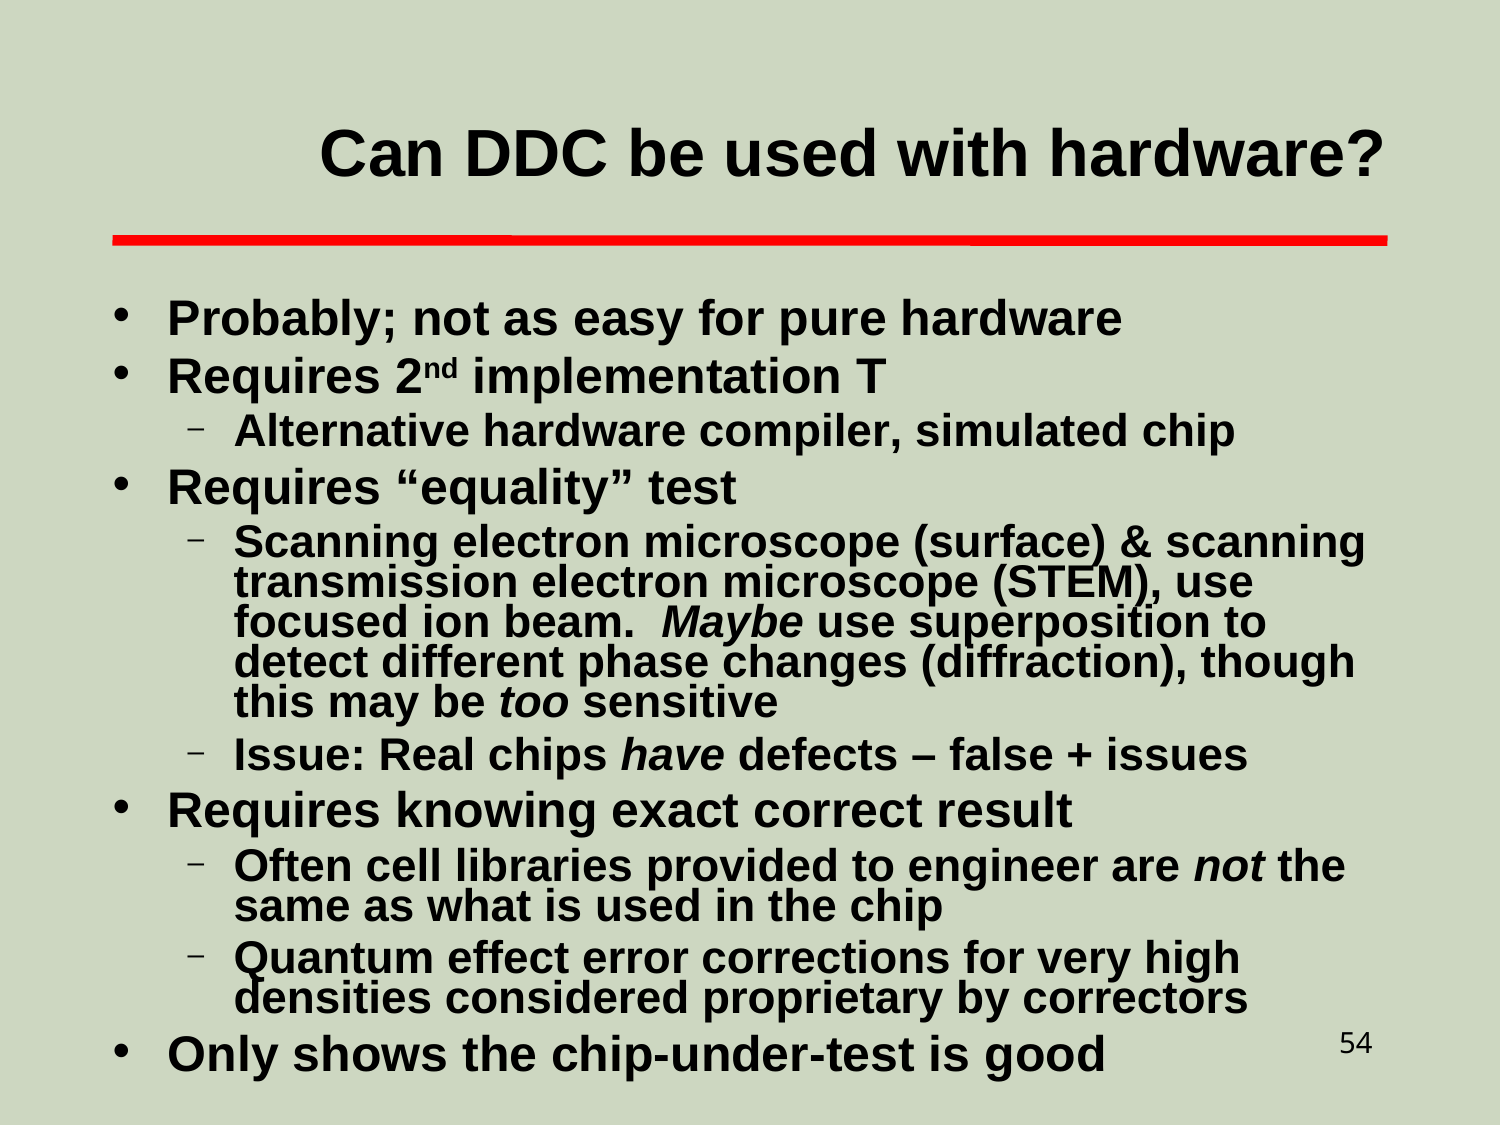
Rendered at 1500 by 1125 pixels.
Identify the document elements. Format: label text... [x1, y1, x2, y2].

title Can DDC be used with hardware? [124, 85, 1387, 224]
list Probably; not as easy for pure hardware Requires 2nd implementation T Alternative hardware compiler, simulated chip Requires “equality” test Scanning electron microscope (surface) & scanning transmission electron microscope (STEM), use focused ion beam. Maybe use superposition to detect different phase changes (diffraction), though this may be too sensitive Issue: Real chips have defects – false + issues Requires knowing exact correct result Often cell libraries provided to engineer are not the same as what is used in the chip Quantum effect error corrections for very high densities considered proprietary by correctors Only shows the chip-under-test is good [112, 299, 1387, 1118]
